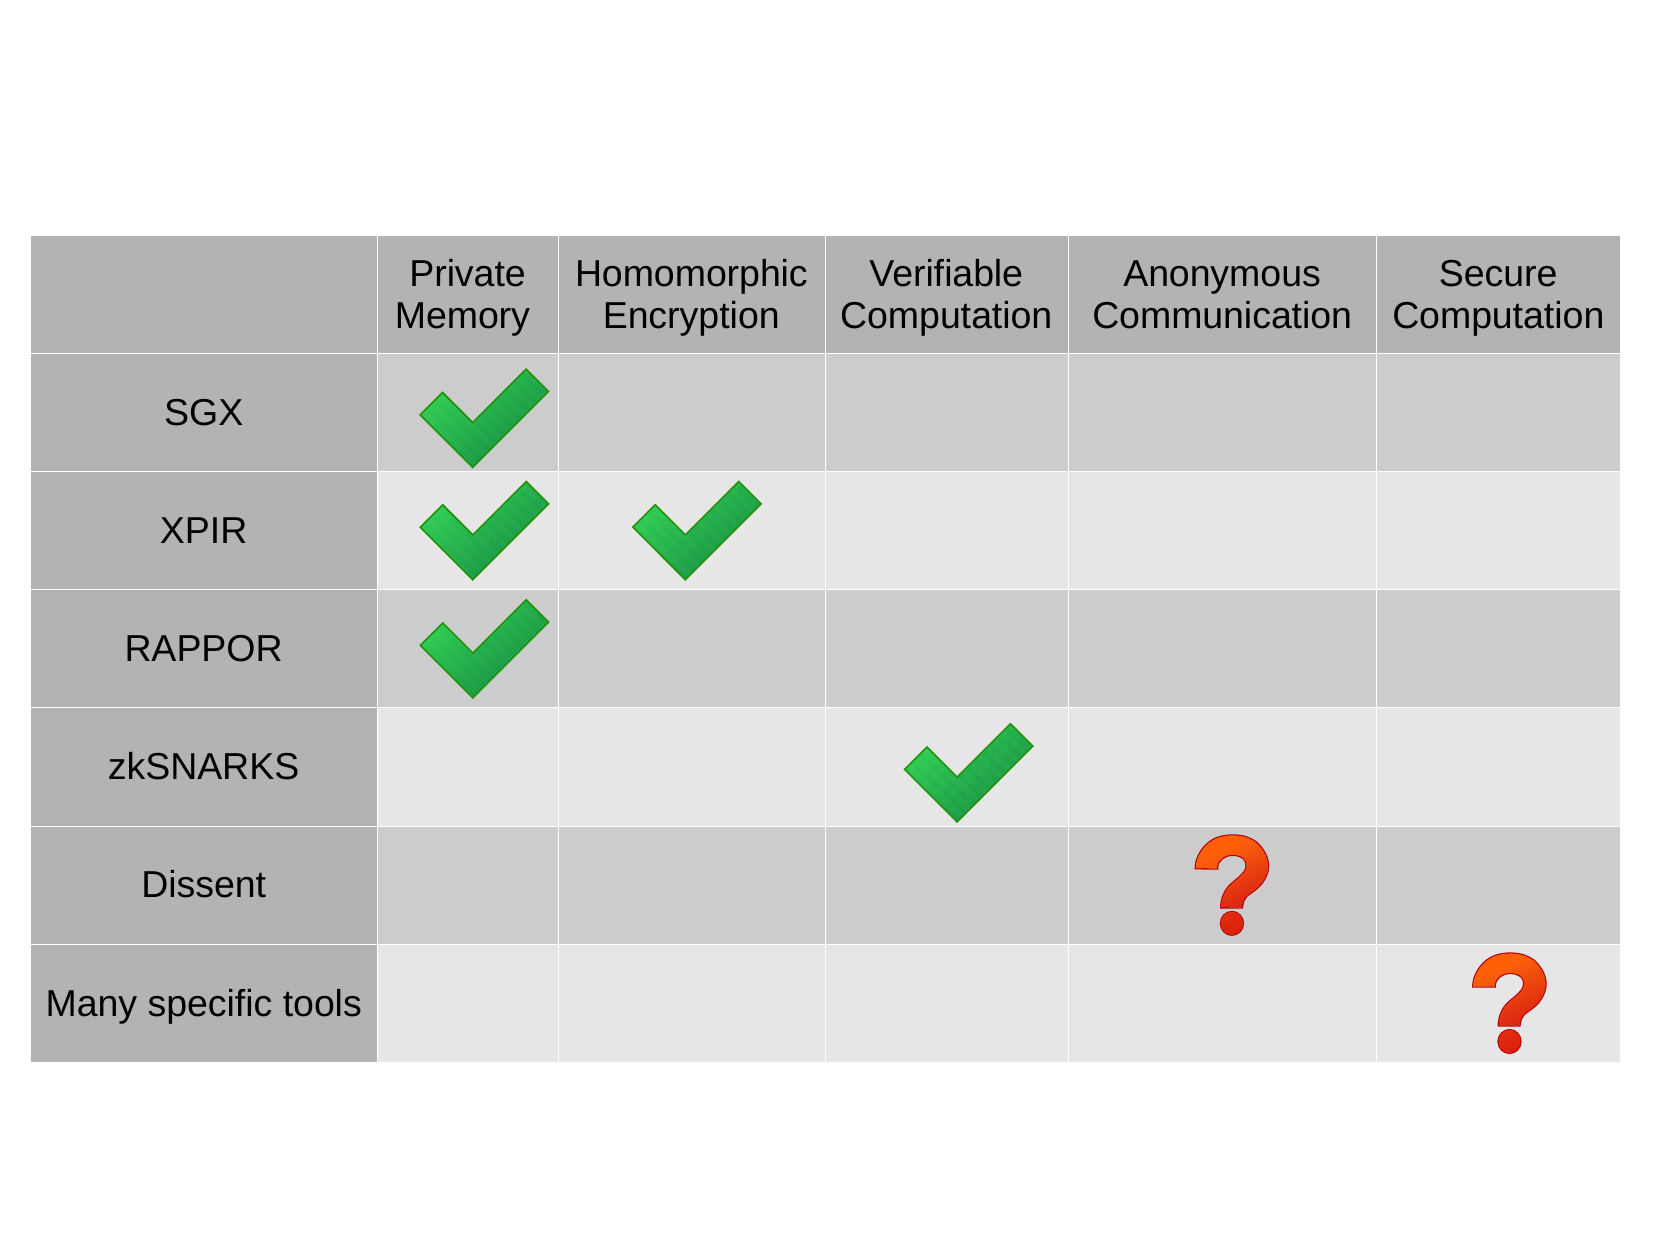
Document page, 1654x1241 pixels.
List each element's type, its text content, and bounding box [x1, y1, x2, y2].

table_cell Many specific tools [31, 945, 377, 1062]
table_cell [1069, 827, 1163, 944]
table_cell [826, 354, 1068, 471]
table_cell [826, 708, 878, 826]
picture [1440, 933, 1582, 1075]
table_cell [573, 590, 825, 707]
table_cell [785, 472, 825, 589]
table_cell [559, 945, 825, 1062]
table_cell [573, 354, 825, 471]
table_cell SGX [31, 354, 377, 471]
table_cell [573, 472, 606, 589]
table_cell [378, 472, 393, 589]
table_cell XPIR [31, 472, 377, 589]
table_cell [1303, 827, 1376, 944]
table_cell [378, 945, 558, 1062]
table_cell [378, 827, 558, 944]
table_cell RAPPOR [31, 590, 377, 707]
table_header Verifiable Computation [826, 236, 1068, 353]
picture [393, 325, 573, 734]
picture [878, 679, 1057, 858]
table_cell [826, 945, 1068, 1062]
table_cell [826, 827, 1068, 944]
table_header Anonymous Communication [1069, 236, 1376, 353]
table_cell [1377, 945, 1440, 1062]
table_header Homomorphic Encryption [559, 236, 825, 353]
table_cell Dissent [31, 827, 377, 944]
table_cell [1069, 472, 1376, 589]
table_cell [1377, 708, 1620, 826]
table_cell [1069, 354, 1376, 471]
table_cell [1069, 708, 1376, 826]
table_cell [1377, 472, 1620, 589]
table_cell [1377, 354, 1620, 471]
picture [1162, 815, 1304, 957]
picture [606, 437, 785, 616]
table_header Private Memory [378, 236, 558, 353]
table_cell zkSNARKS [31, 708, 377, 826]
table_header [31, 236, 377, 353]
table_cell [559, 708, 825, 826]
table_cell [559, 827, 825, 944]
table_cell [826, 472, 1068, 589]
table_cell [378, 708, 558, 826]
table_header Secure Computation [1377, 236, 1620, 353]
table_cell [1069, 945, 1376, 1062]
table_cell [1057, 708, 1068, 826]
table_cell [378, 590, 393, 707]
table_cell [1581, 945, 1620, 1062]
table_cell [1377, 590, 1620, 707]
table_cell [826, 590, 1068, 707]
table_cell [1069, 590, 1376, 707]
table_cell [1377, 827, 1620, 944]
table_cell [378, 354, 393, 471]
